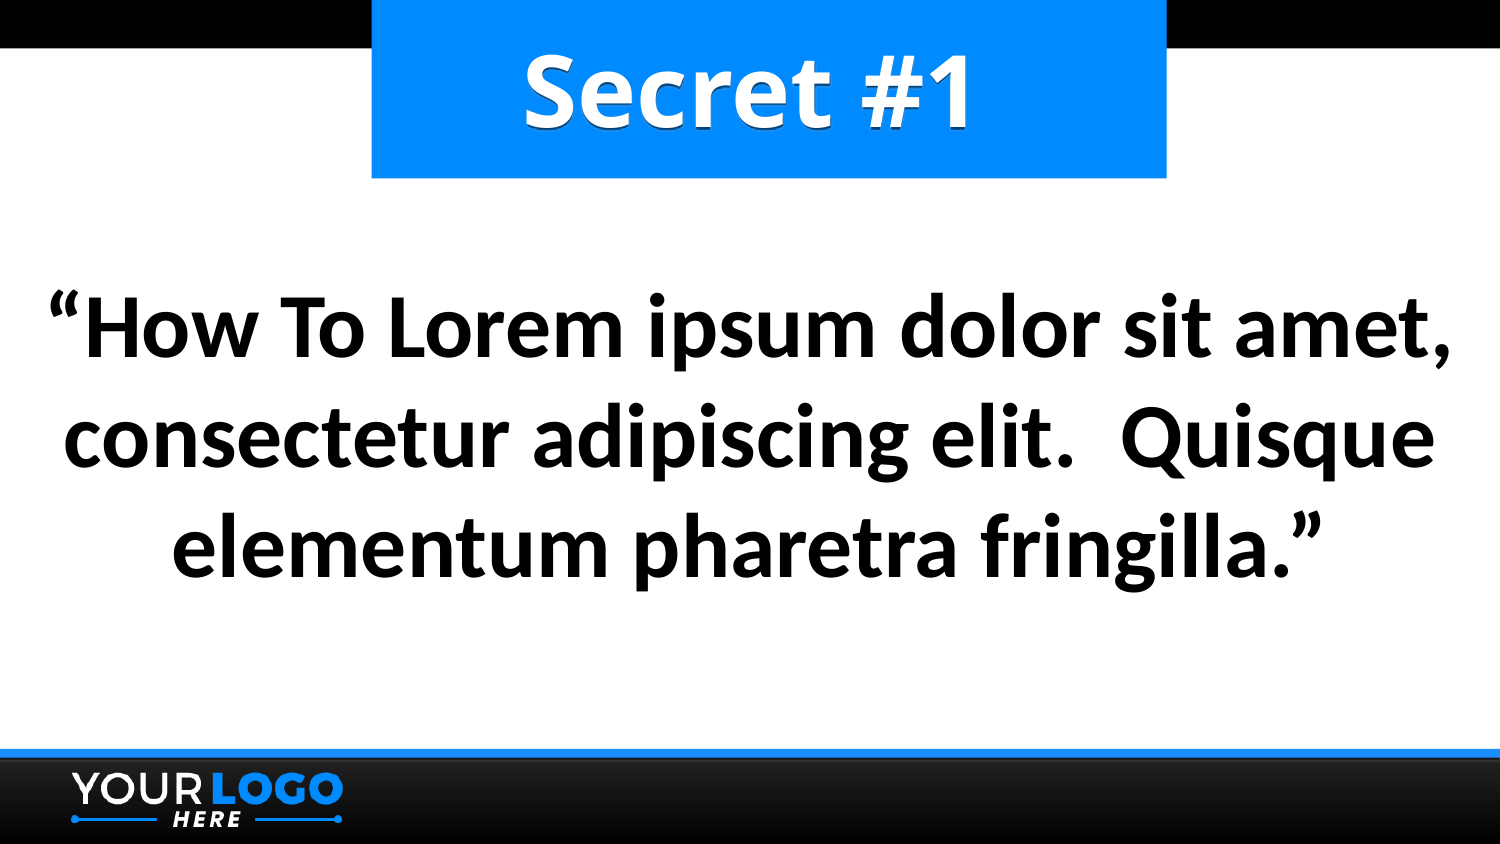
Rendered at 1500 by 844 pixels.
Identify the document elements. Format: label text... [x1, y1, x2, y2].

text_box “How To Lorem ipsum dolor sit amet, consectetur adipiscing elit. Quisque elementum pharetra fringilla.” [0, 258, 1500, 604]
text_box Secret #1 [597, 82, 618, 93]
text_box Secret #1 [751, 82, 772, 93]
text_box Secret #1 [46, 19, 1459, 116]
picture [66, 766, 346, 831]
text_box [371, 116, 1167, 179]
text_box [0, 0, 1500, 49]
